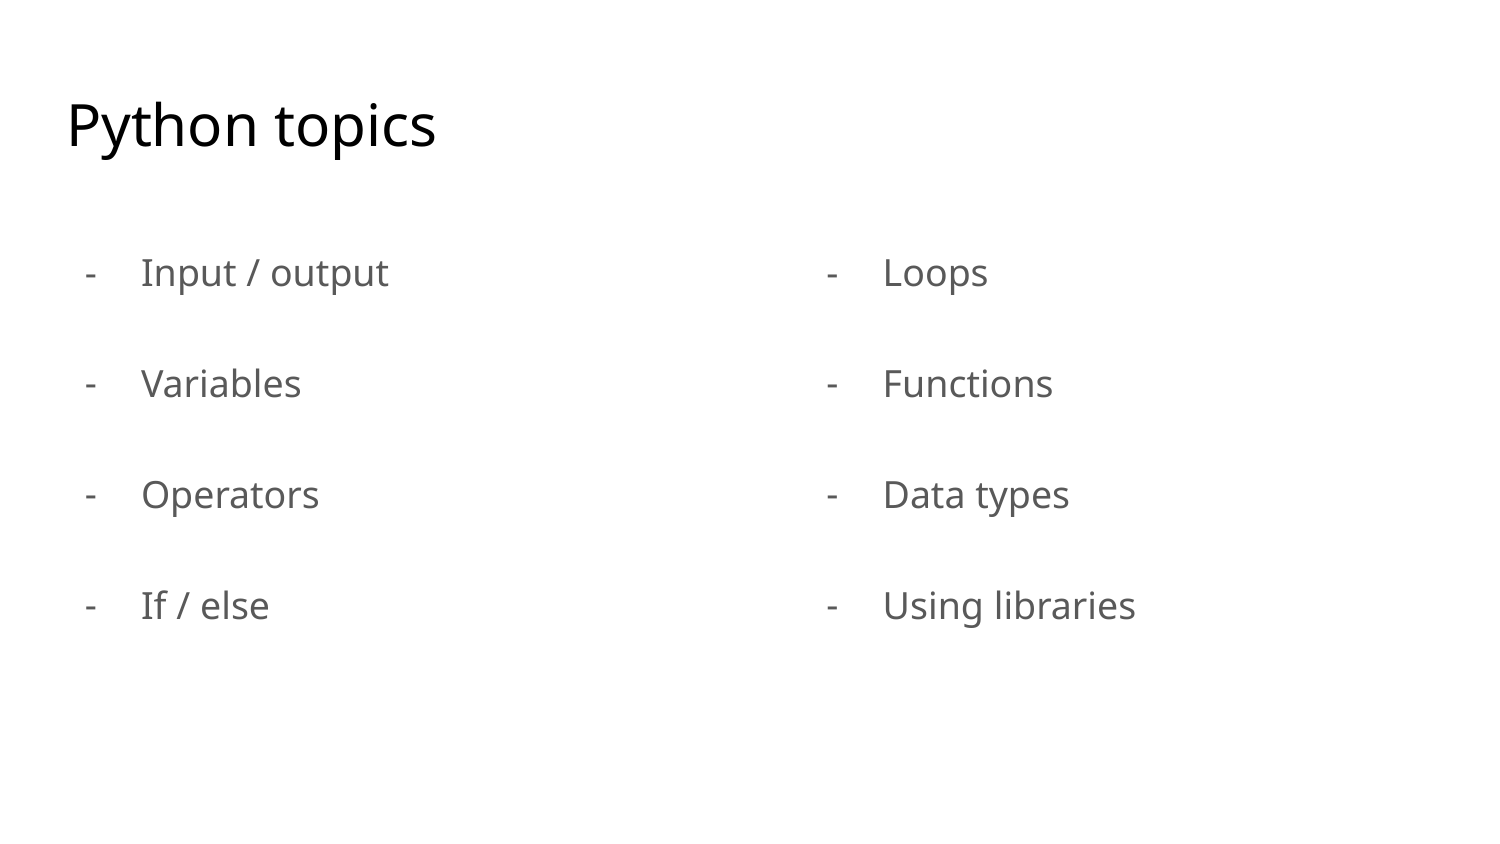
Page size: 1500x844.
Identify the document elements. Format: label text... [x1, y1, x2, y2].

list Input / output Variables Operators If / else [51, 189, 708, 750]
list Loops Functions Data types Using libraries [792, 189, 1449, 750]
title Python topics [51, 72, 1449, 167]
